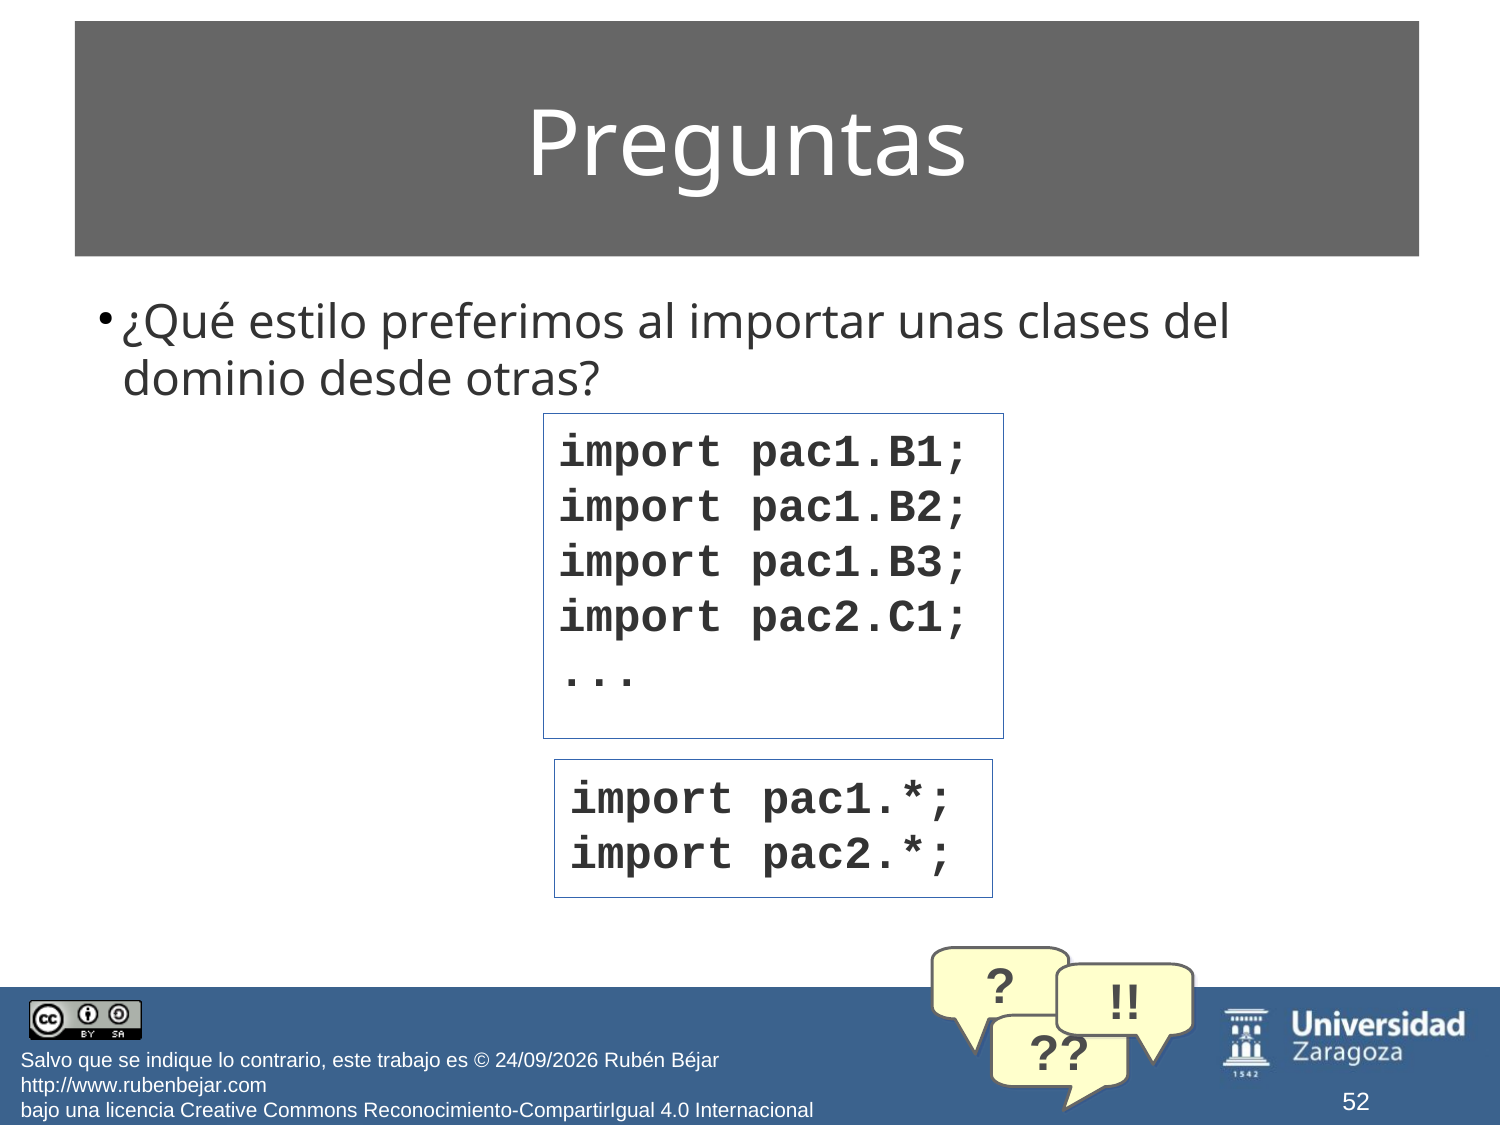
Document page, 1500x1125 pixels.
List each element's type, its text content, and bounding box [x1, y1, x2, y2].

text_box !! [1056, 963, 1193, 1065]
list import pac1.B1; import pac1.B2; import pac1.B3; import pac2.C1; ... [543, 413, 1004, 739]
list ¿Qué estilo preferimos al importar unas clases del dominio desde otras? [82, 283, 1418, 414]
list import pac1.*; import pac2.*; [554, 759, 993, 898]
picture [0, 987, 1500, 1125]
text_box ? [932, 947, 1069, 1055]
text_box ?? [991, 1015, 1128, 1111]
title Preguntas [74, 21, 1420, 257]
